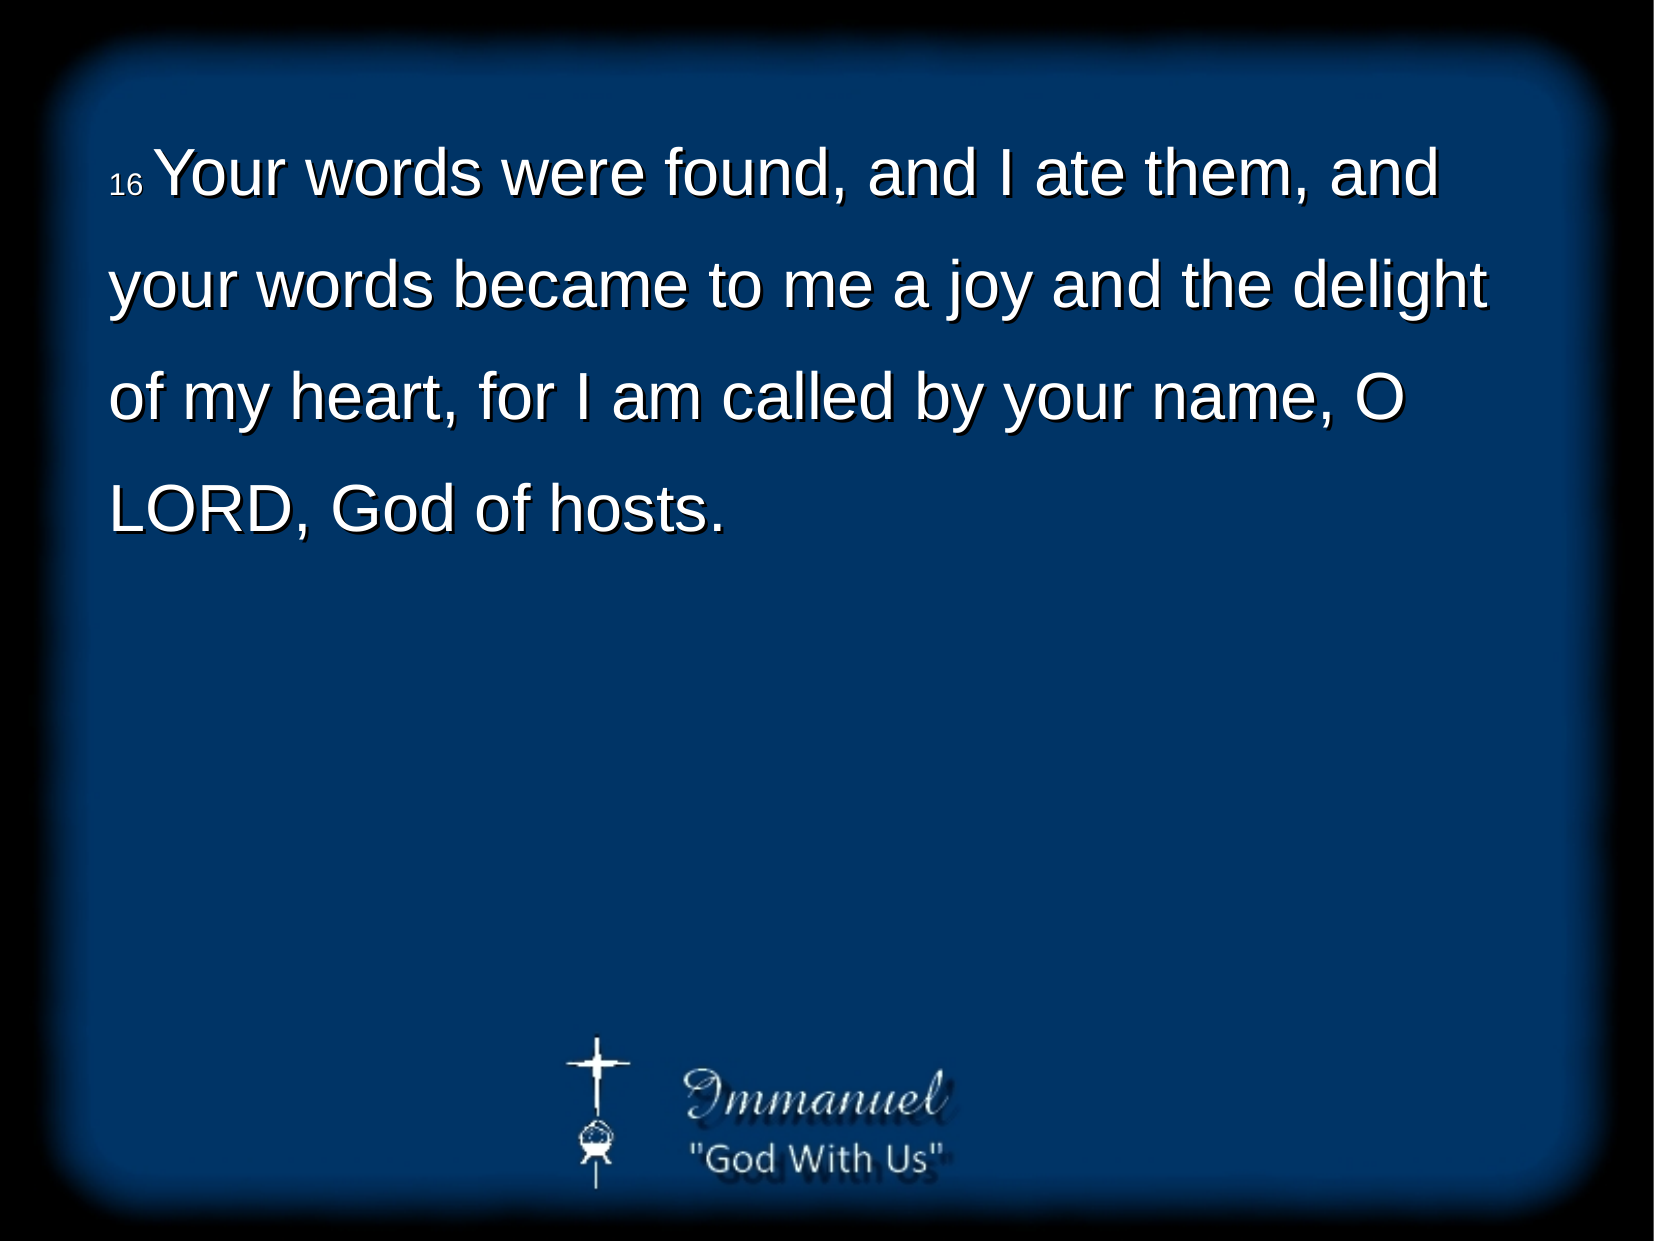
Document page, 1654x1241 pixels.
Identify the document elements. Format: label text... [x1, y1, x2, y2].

text_box 16 Your words were found, and I ate them, and your words became to me a joy and the delight of my heart, for I am called by your name, O LORD, God of hosts. [75, 90, 1576, 514]
picture [0, 0, 1654, 1241]
